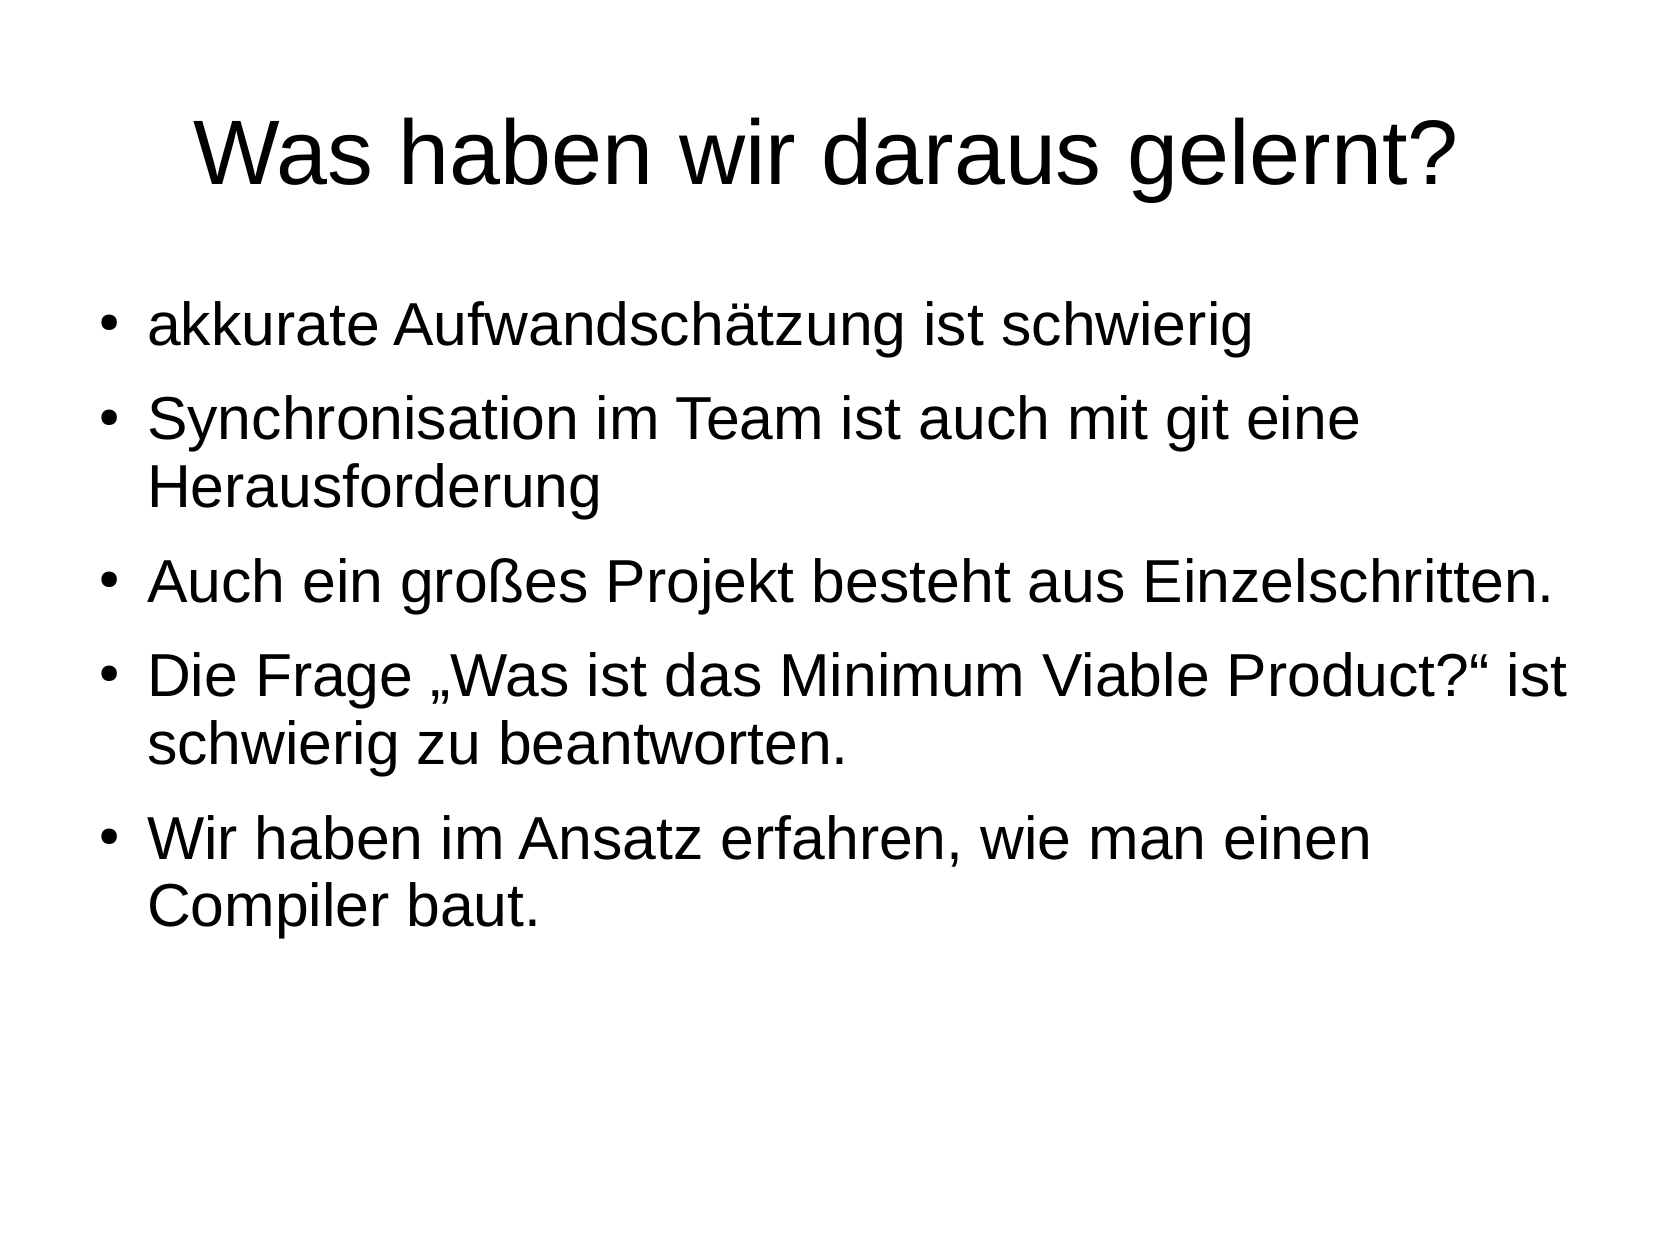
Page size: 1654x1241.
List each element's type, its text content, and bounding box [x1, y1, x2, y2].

list akkurate Aufwandschätzung ist schwierig Synchronisation im Team ist auch mit git eine Herausforderung Auch ein großes Projekt besteht aus Einzelschritten. Die Frage „Was ist das Minimum Viable Product?“ ist schwierig zu beantworten. Wir haben im Ansatz erfahren, wie man einen Compiler baut. [82, 290, 1571, 1010]
title Was haben wir daraus gelernt? [82, 49, 1571, 257]
